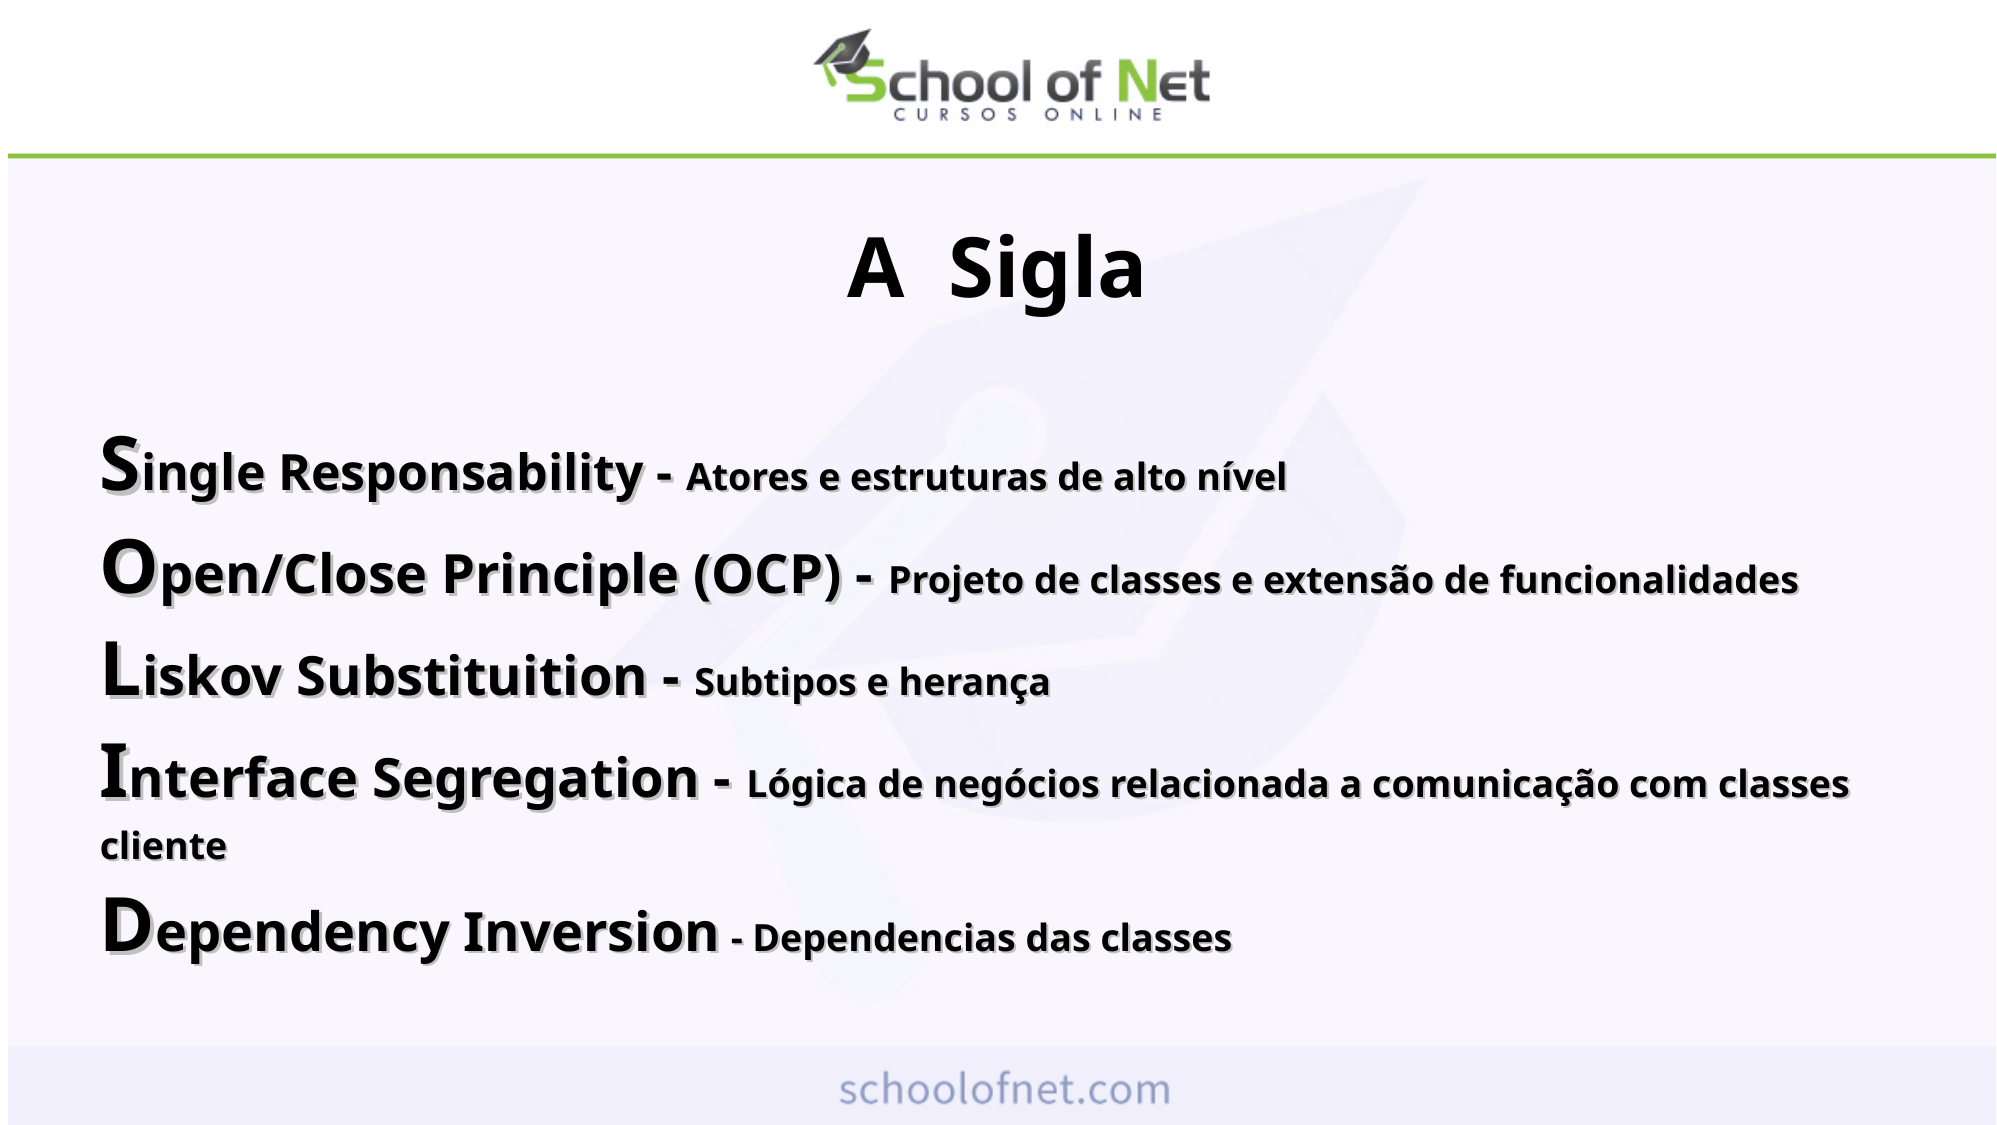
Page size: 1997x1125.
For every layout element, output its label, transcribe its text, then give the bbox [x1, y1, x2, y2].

title A Sigla [99, 171, 1897, 360]
picture [7, 5, 1997, 1125]
subtitle Single Responsability - Atores e estruturas de alto nível Open/Close Principle (OCP) - Projeto de classes e extensão de funcionalidades Liskov Substituition - Subtipos e herança Interface Segregation - Lógica de negócios relacionada a comunicação com classes cliente Dependency Inversion - Dependencias das classes [99, 377, 1897, 1006]
